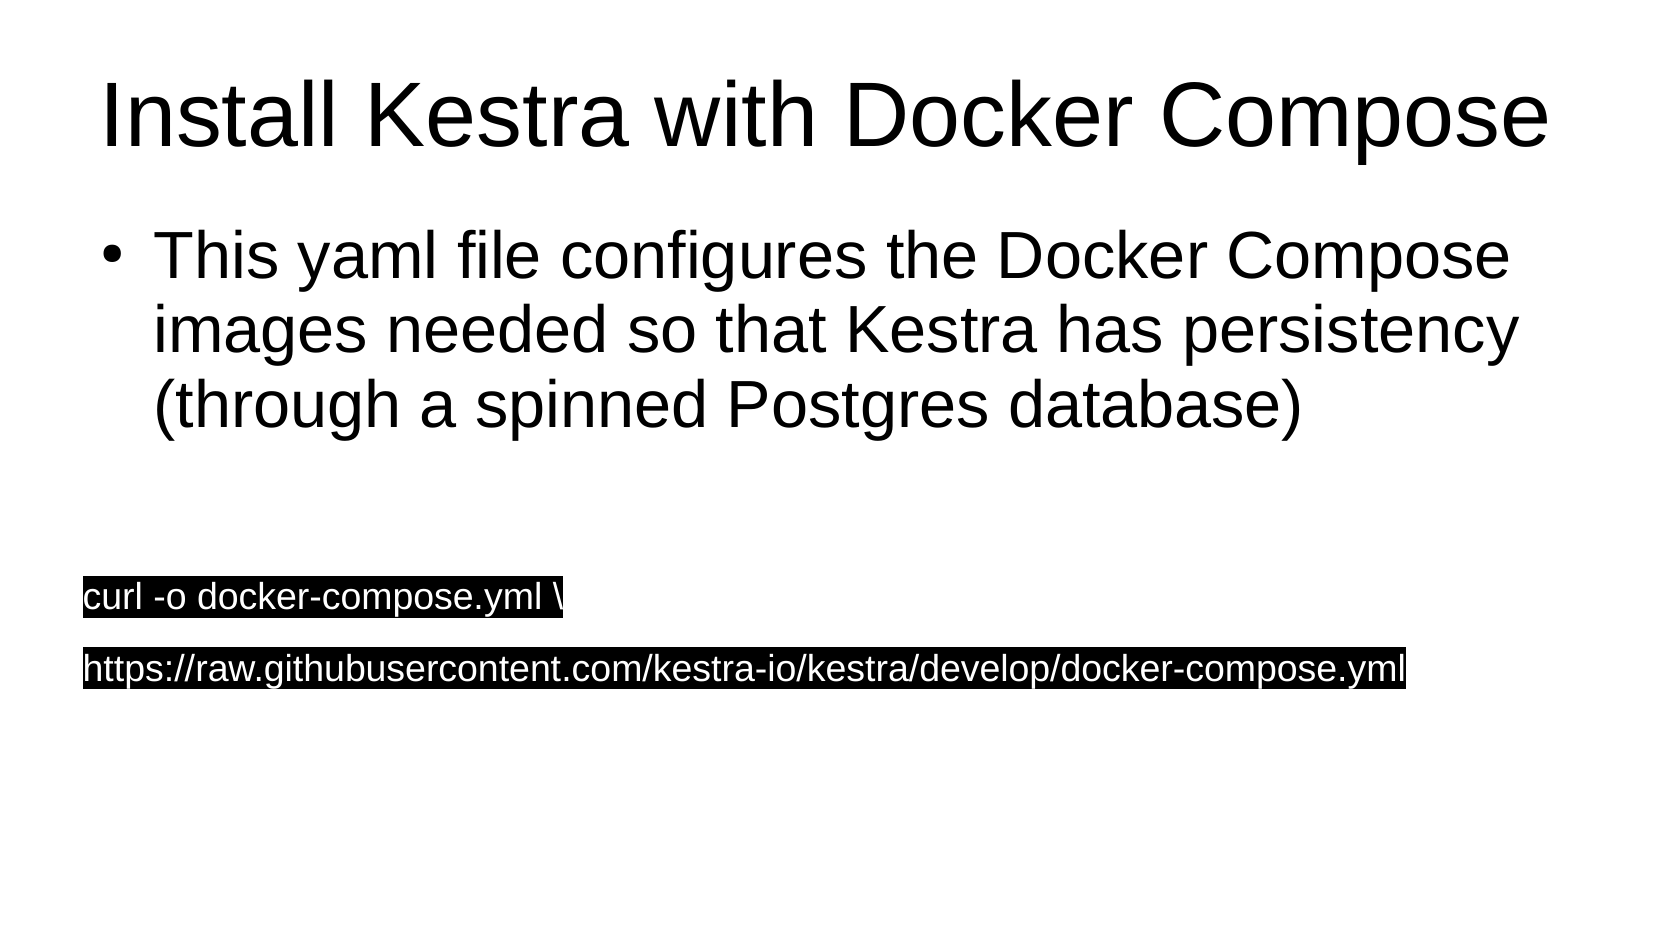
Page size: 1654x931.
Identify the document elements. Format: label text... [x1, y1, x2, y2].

list This yaml file configures the Docker Compose images needed so that Kestra has persistency (through a spinned Postgres database) curl -o docker-compose.yml \ https://raw.githubusercontent.com/kestra-io/kestra/develop/docker-compose.yml [82, 217, 1571, 758]
title Install Kestra with Docker Compose [82, 37, 1571, 193]
